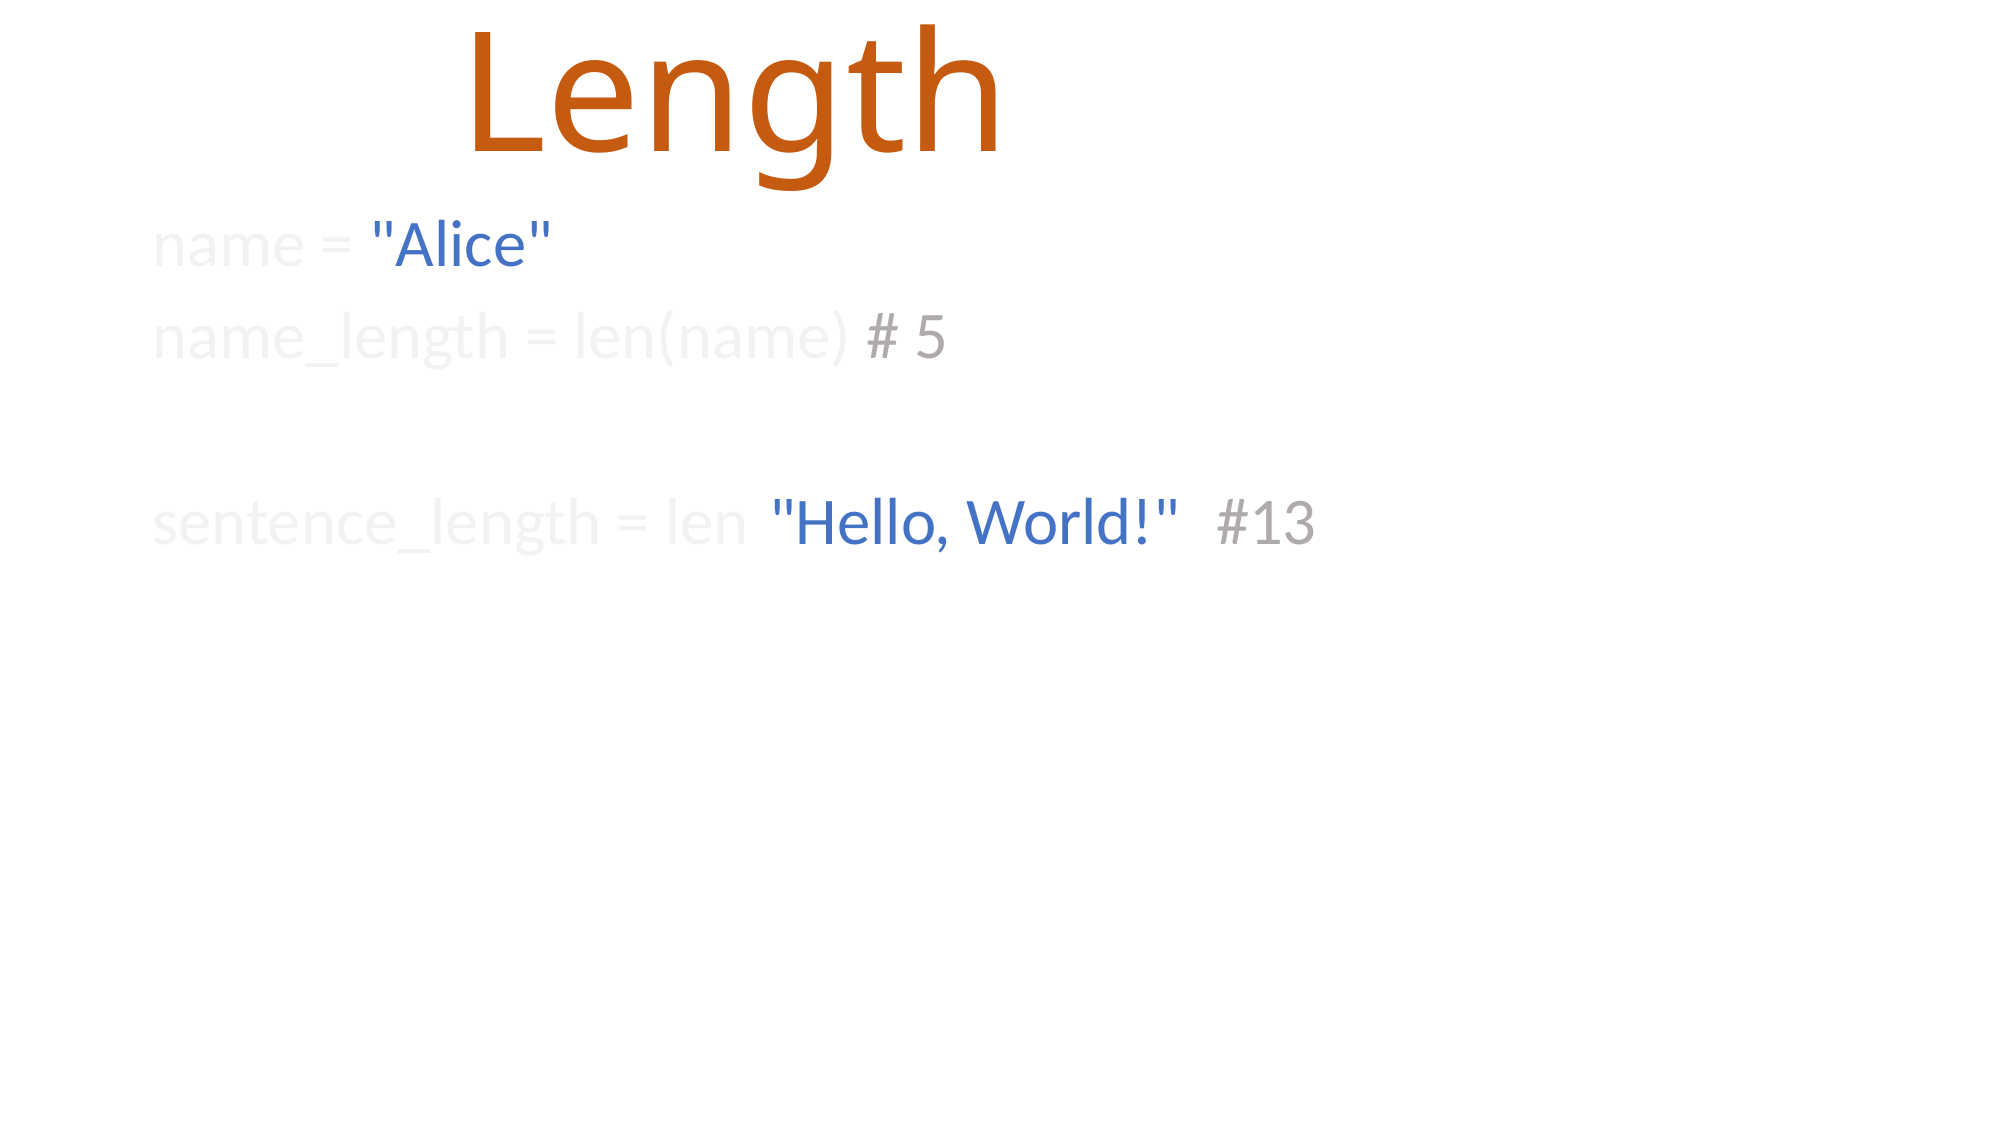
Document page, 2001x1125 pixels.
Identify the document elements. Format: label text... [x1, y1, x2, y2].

list Length name = "Alice" name_length = len(name) # 5 sentence_length = len("Hello, World!") #13 [137, 0, 1863, 1014]
